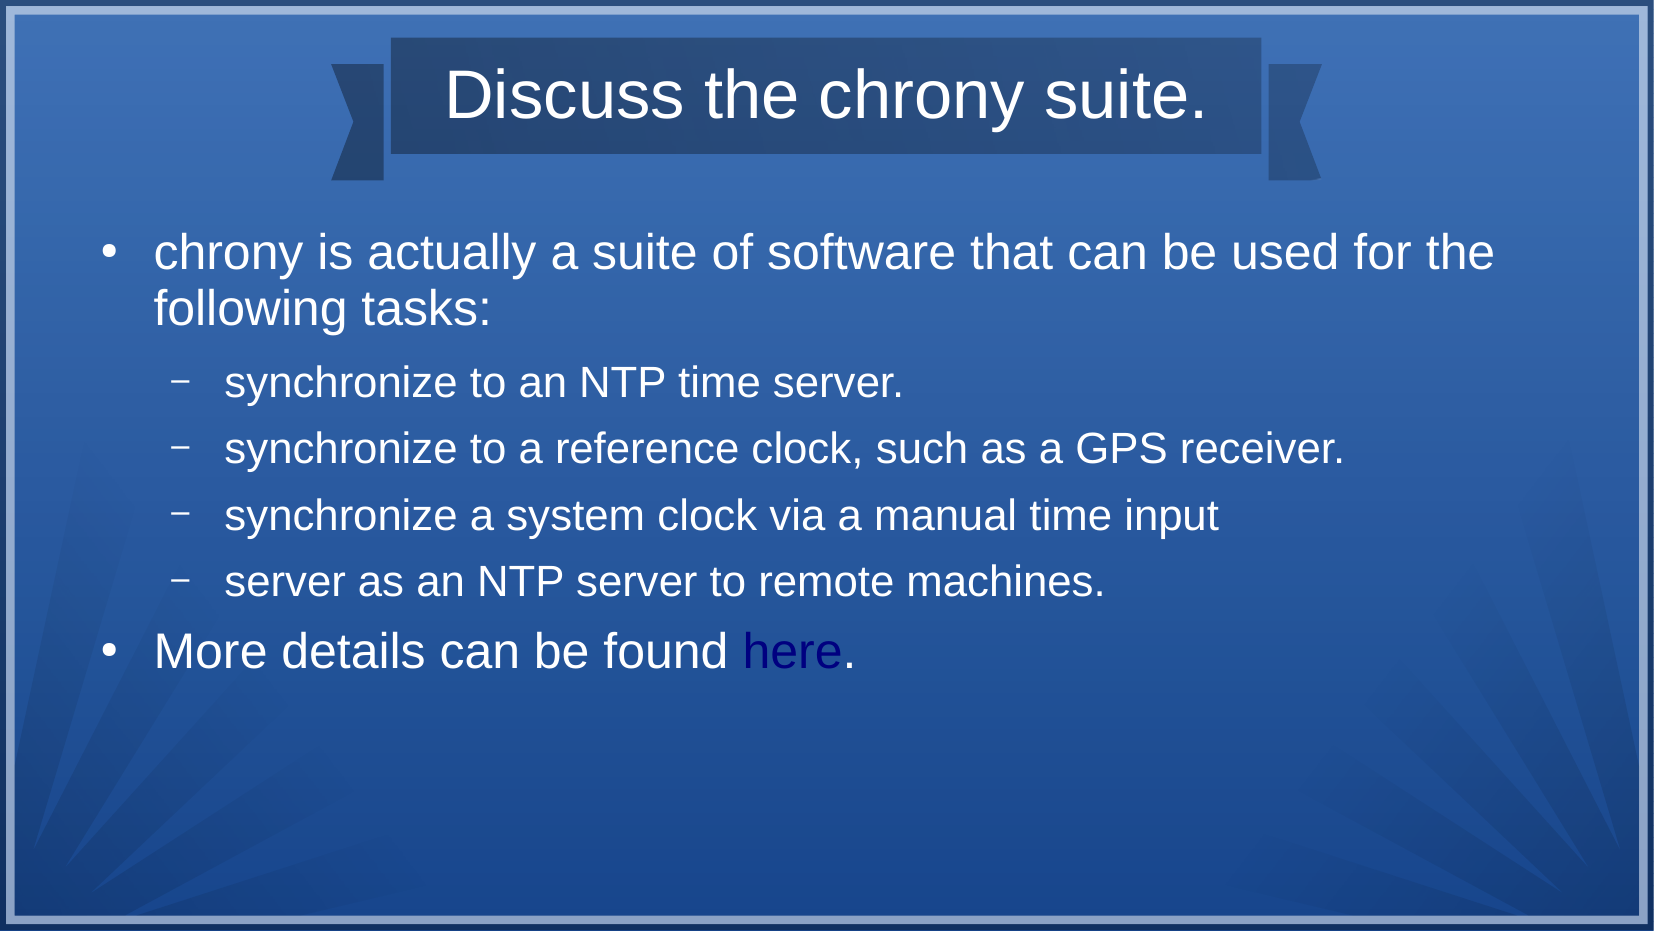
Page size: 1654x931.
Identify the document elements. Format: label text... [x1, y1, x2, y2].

title Discuss the chrony suite. [389, 35, 1264, 154]
list chrony is actually a suite of software that can be used for the following tasks: synchronize to an NTP time server. synchronize to a reference clock, such as a GPS receiver. synchronize a system clock via a manual time input server as an NTP server to remote machines. More details can be found here. [82, 224, 1571, 848]
